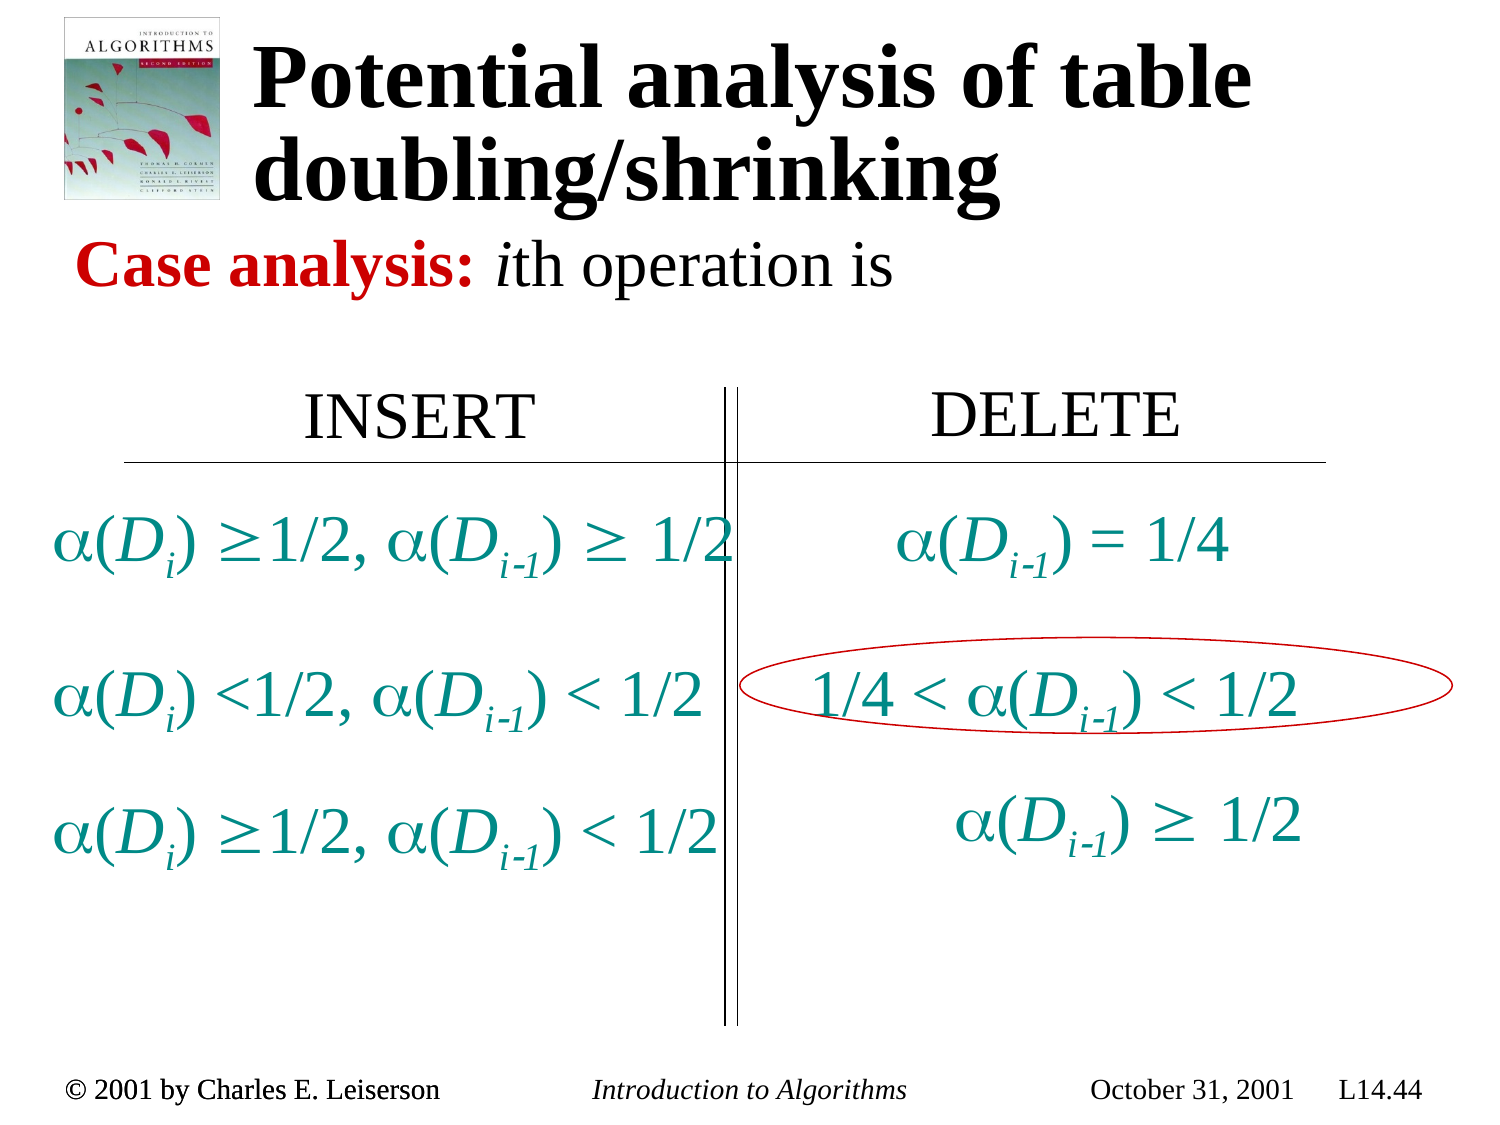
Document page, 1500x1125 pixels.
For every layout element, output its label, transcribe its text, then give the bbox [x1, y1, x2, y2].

text_box (Di) 1/2, (Di1) < 1/2 [0, 779, 736, 886]
picture [64, 17, 220, 200]
text_box 1/4 < (Di1) < 1/2 [741, 641, 1316, 732]
text_box DELETE [915, 362, 1198, 458]
text_box (Di1)  1/2 [864, 766, 1319, 874]
text_box Case analysis: ith operation is [59, 212, 1363, 308]
text_box (Di1) = 1/4 [751, 487, 1245, 594]
text_box (Di) 1/2, (Di1)  1/2 [37, 487, 751, 594]
text_box INSERT [288, 364, 552, 460]
title Potential analysis of table doubling/shrinking [237, 24, 1475, 213]
text_box 1/4 < (Di1) < 1/2 [619, 641, 1316, 749]
text_box Introduction to Algorithms [577, 1062, 923, 1113]
text_box October 31, 2001 L14.<number> [982, 1062, 1438, 1113]
text_box (Di) <1/2, (Di1) < 1/2 [0, 641, 619, 749]
